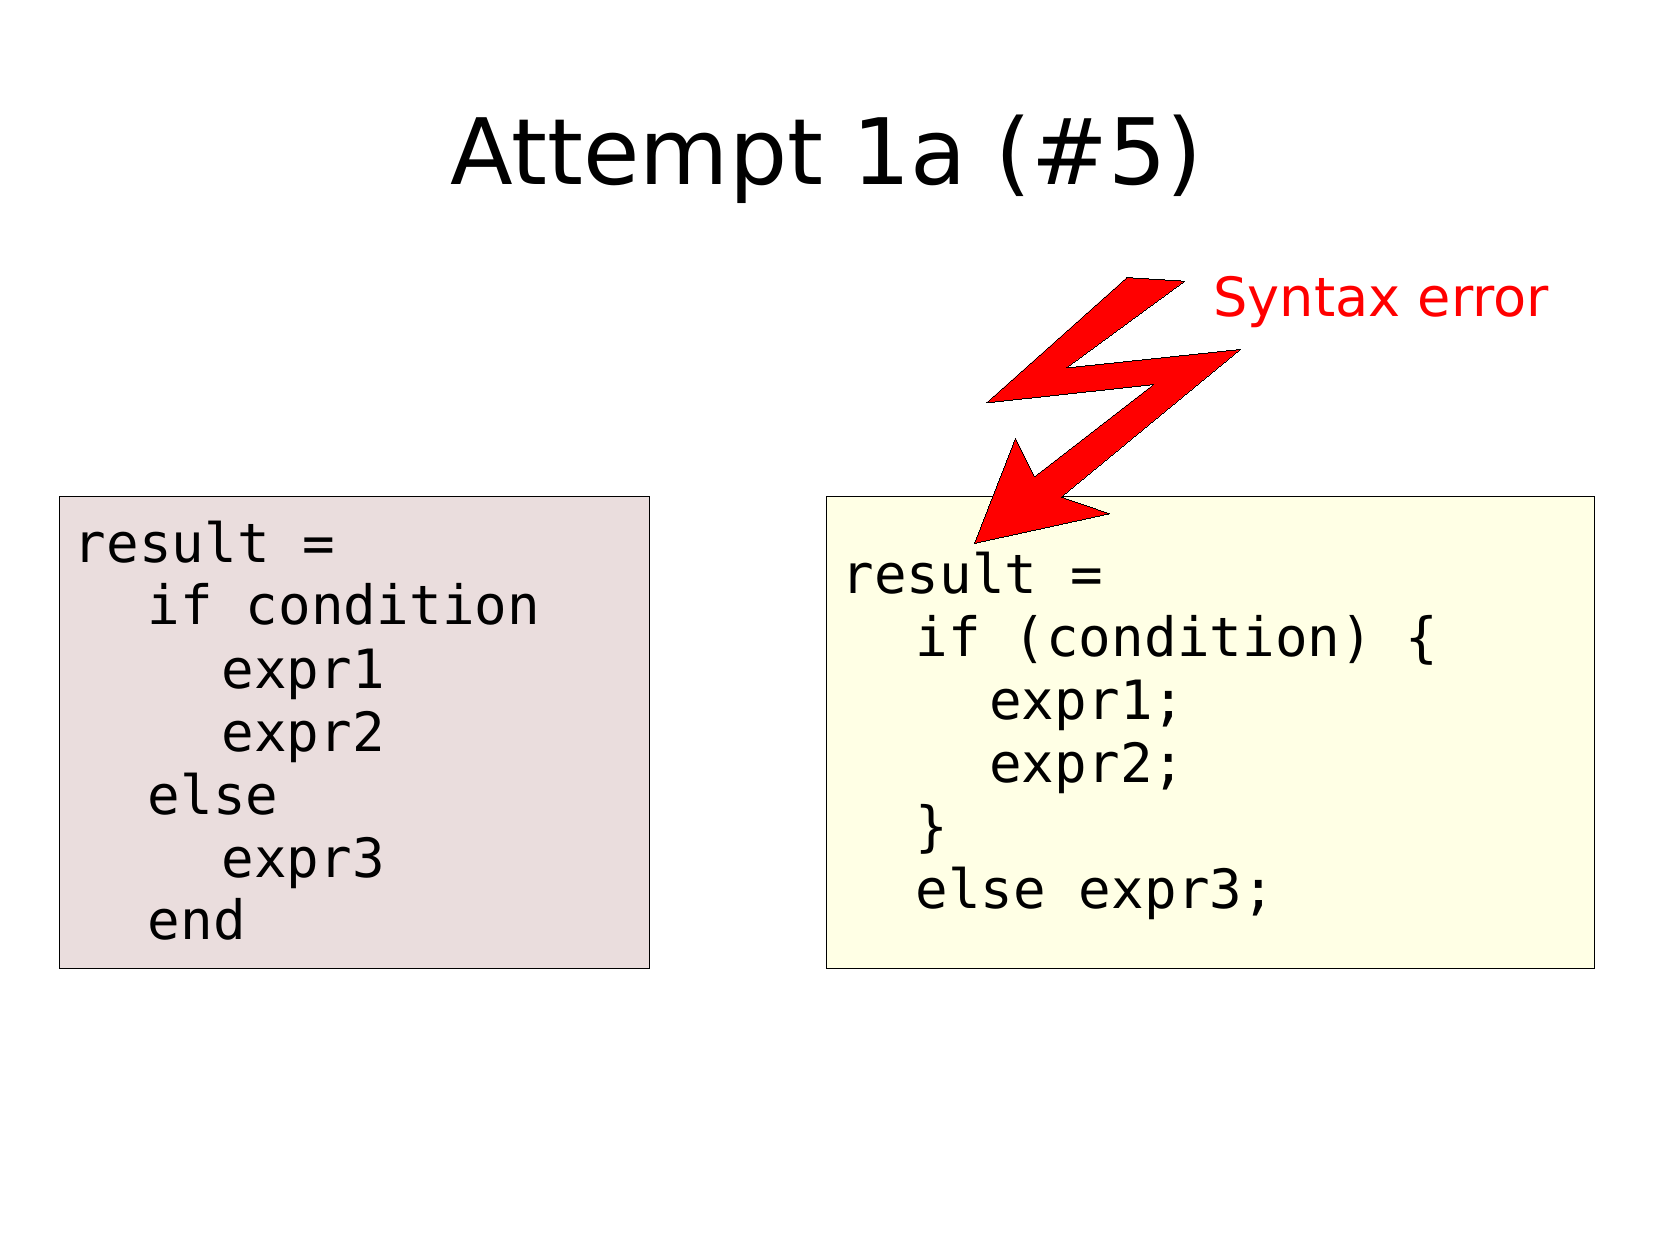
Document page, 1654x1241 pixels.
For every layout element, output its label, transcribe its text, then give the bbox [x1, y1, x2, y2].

title Attempt 1a (#5) [82, 56, 1571, 250]
text_box result = if condition expr1 expr2 else expr3 end [59, 496, 650, 969]
text_box [974, 277, 1241, 544]
text_box result = if (condition) { expr1; expr2; } else expr3; [826, 496, 1595, 969]
text_box Syntax error [1198, 258, 1565, 337]
